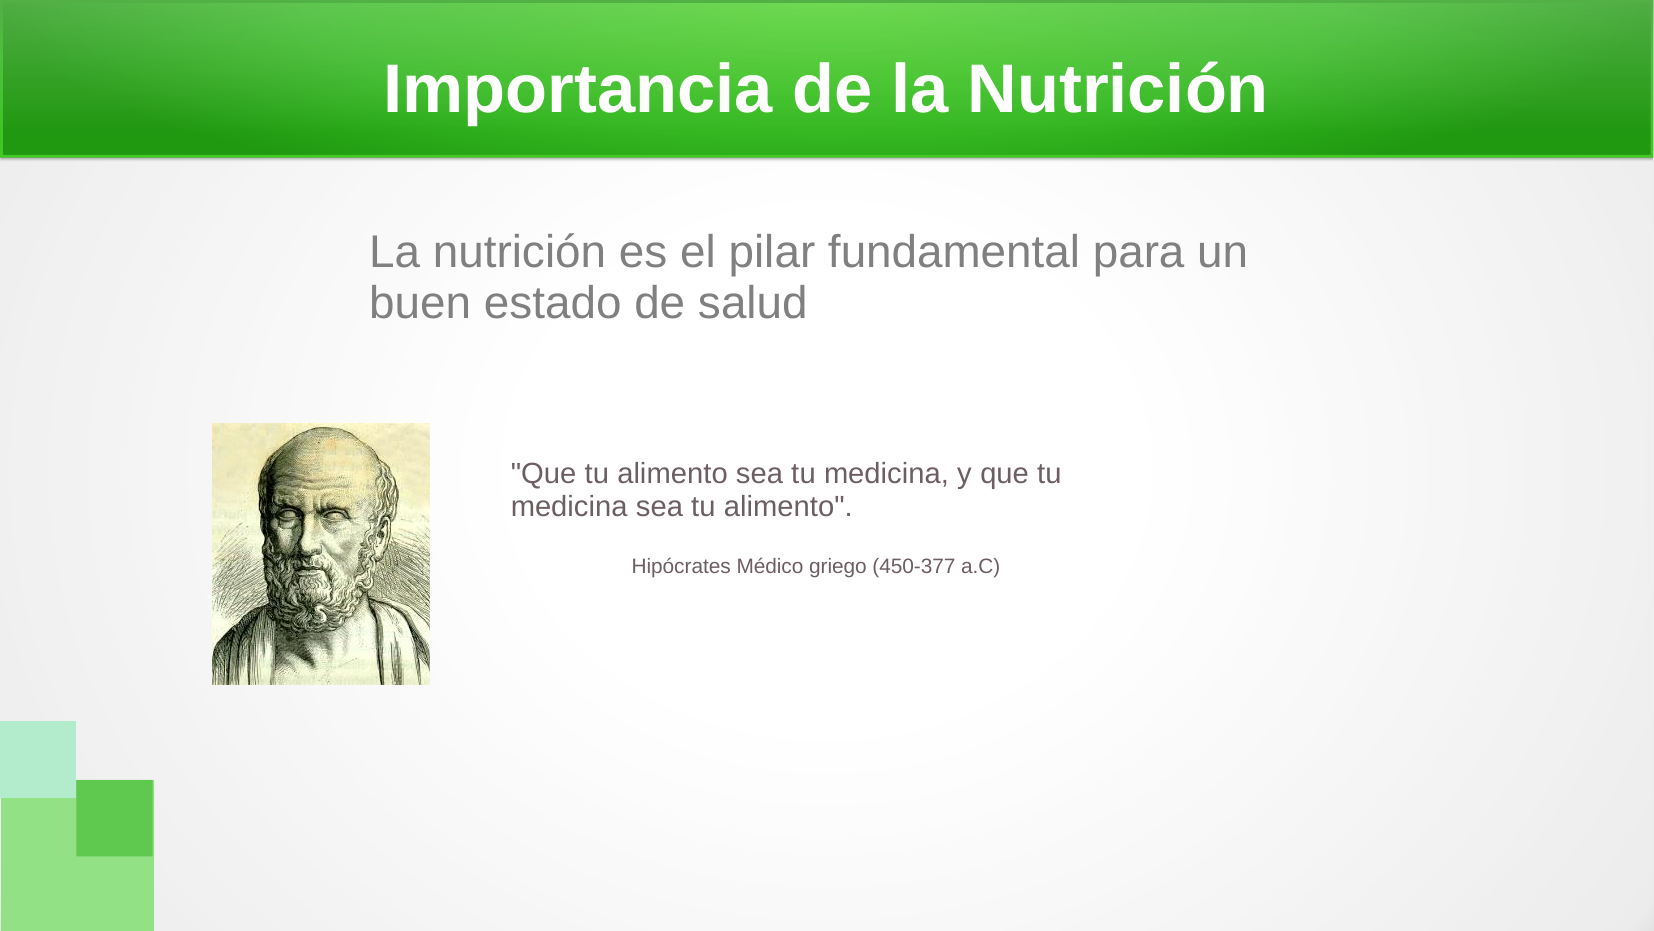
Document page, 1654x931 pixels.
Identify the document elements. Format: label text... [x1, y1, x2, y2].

text_box "Que tu alimento sea tu medicina, y que tu medicina sea tu alimento". Hipócrates Médico griego (450-377 a.C) [496, 449, 1134, 614]
text_box La nutrición es el pilar fundamental para un buen estado de salud [354, 218, 1359, 336]
text_box [0, 721, 154, 931]
picture [212, 423, 430, 686]
subtitle [82, 224, 1571, 764]
title Importancia de la Nutrición [82, 35, 1571, 142]
